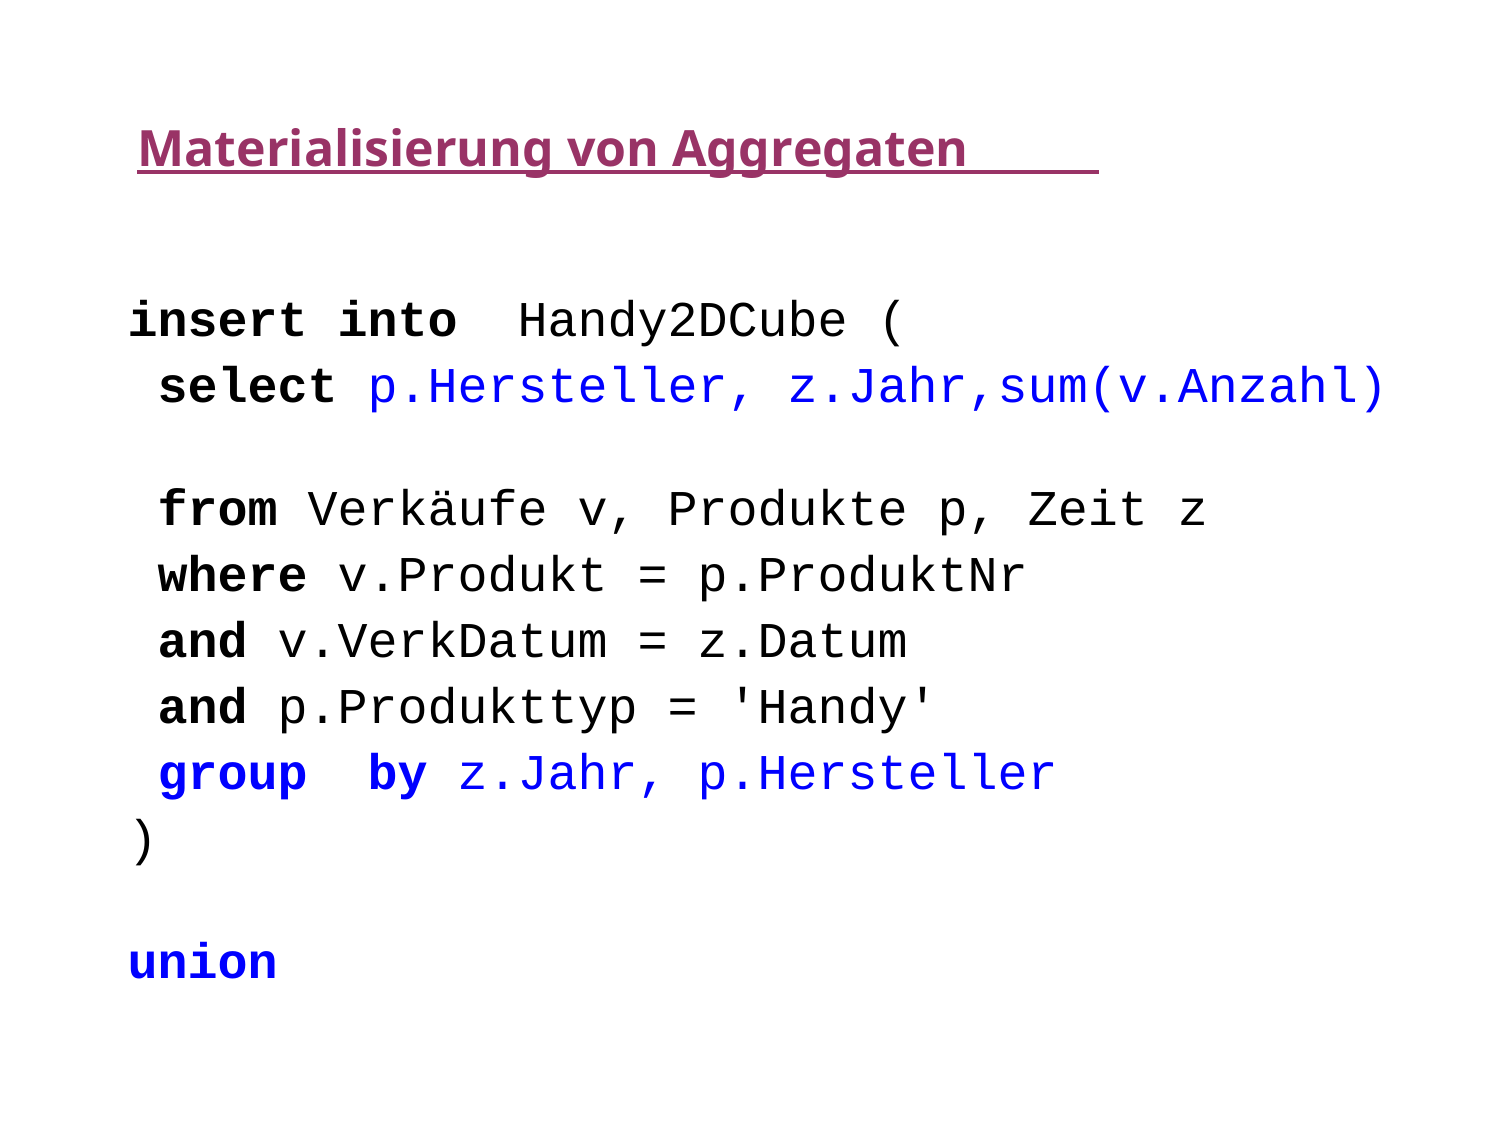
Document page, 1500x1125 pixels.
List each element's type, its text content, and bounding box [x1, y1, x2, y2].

list insert into Handy2DCube ( select p.Hersteller, z.Jahr,sum(v.Anzahl) from Verkäufe v, Produkte p, Zeit z where v.Produkt = p.ProduktNr and v.VerkDatum = z.Datum and p.Produkttyp = 'Handy' group by z.Jahr, p.Hersteller ) union [112, 287, 1413, 1002]
title Materialisierung von Aggregaten [137, 116, 1413, 178]
